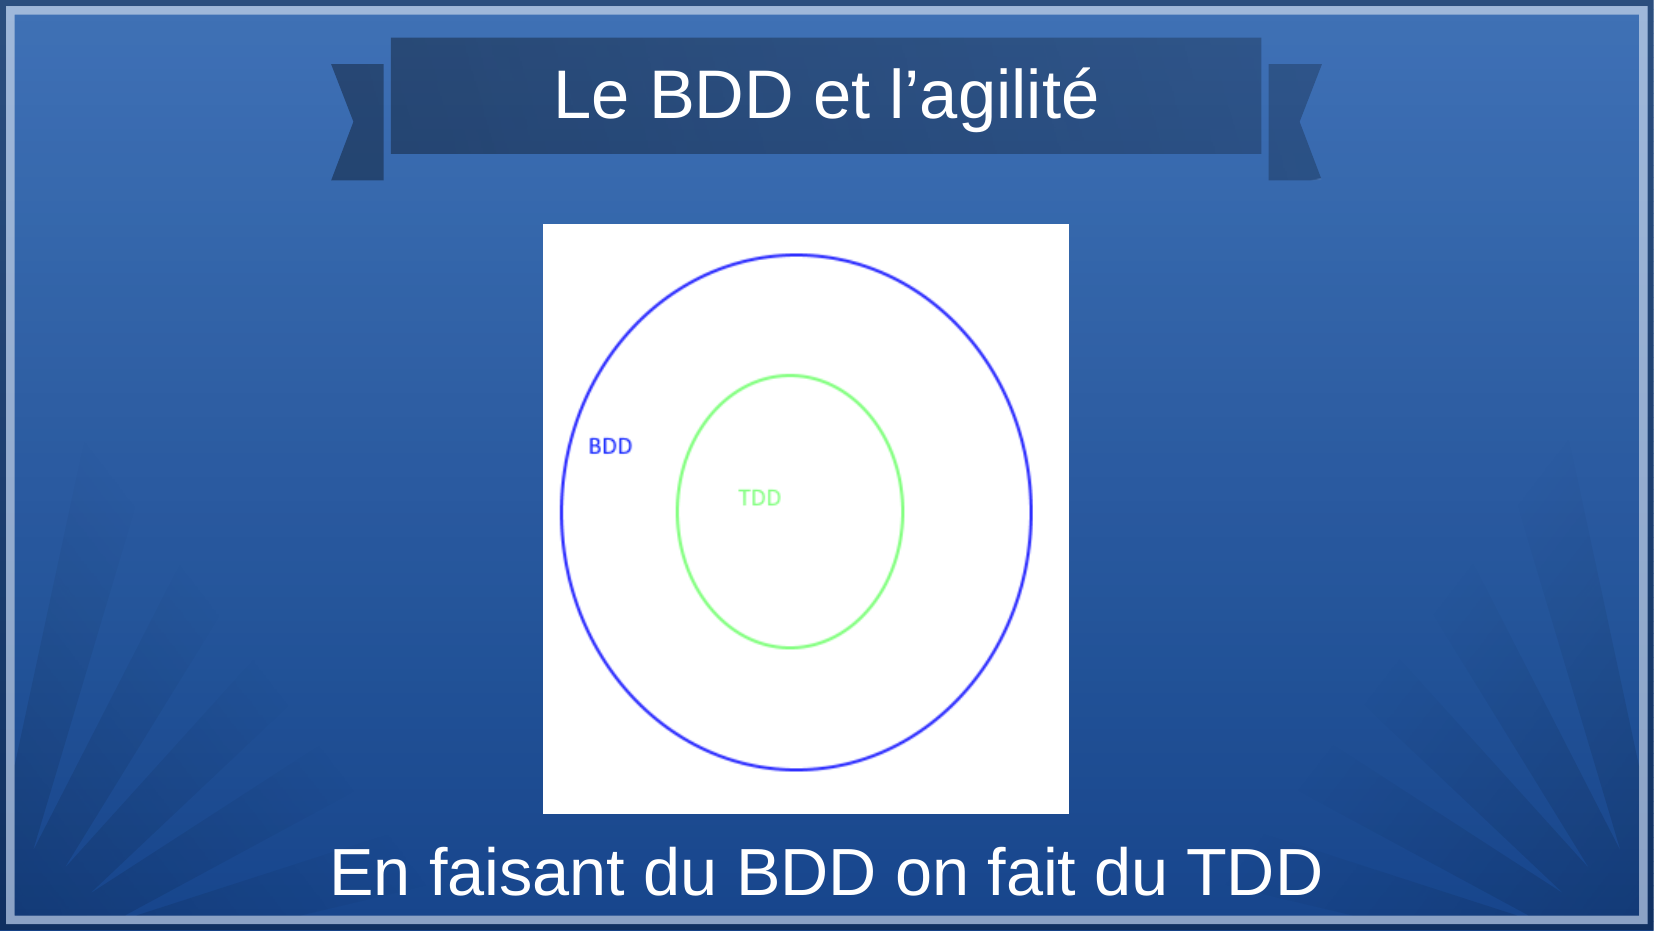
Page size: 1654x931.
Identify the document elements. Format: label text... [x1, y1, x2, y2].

picture [543, 224, 1069, 814]
subtitle En faisant du BDD on fait du TDD [82, 162, 1571, 910]
title Le BDD et l’agilité [389, 35, 1264, 154]
